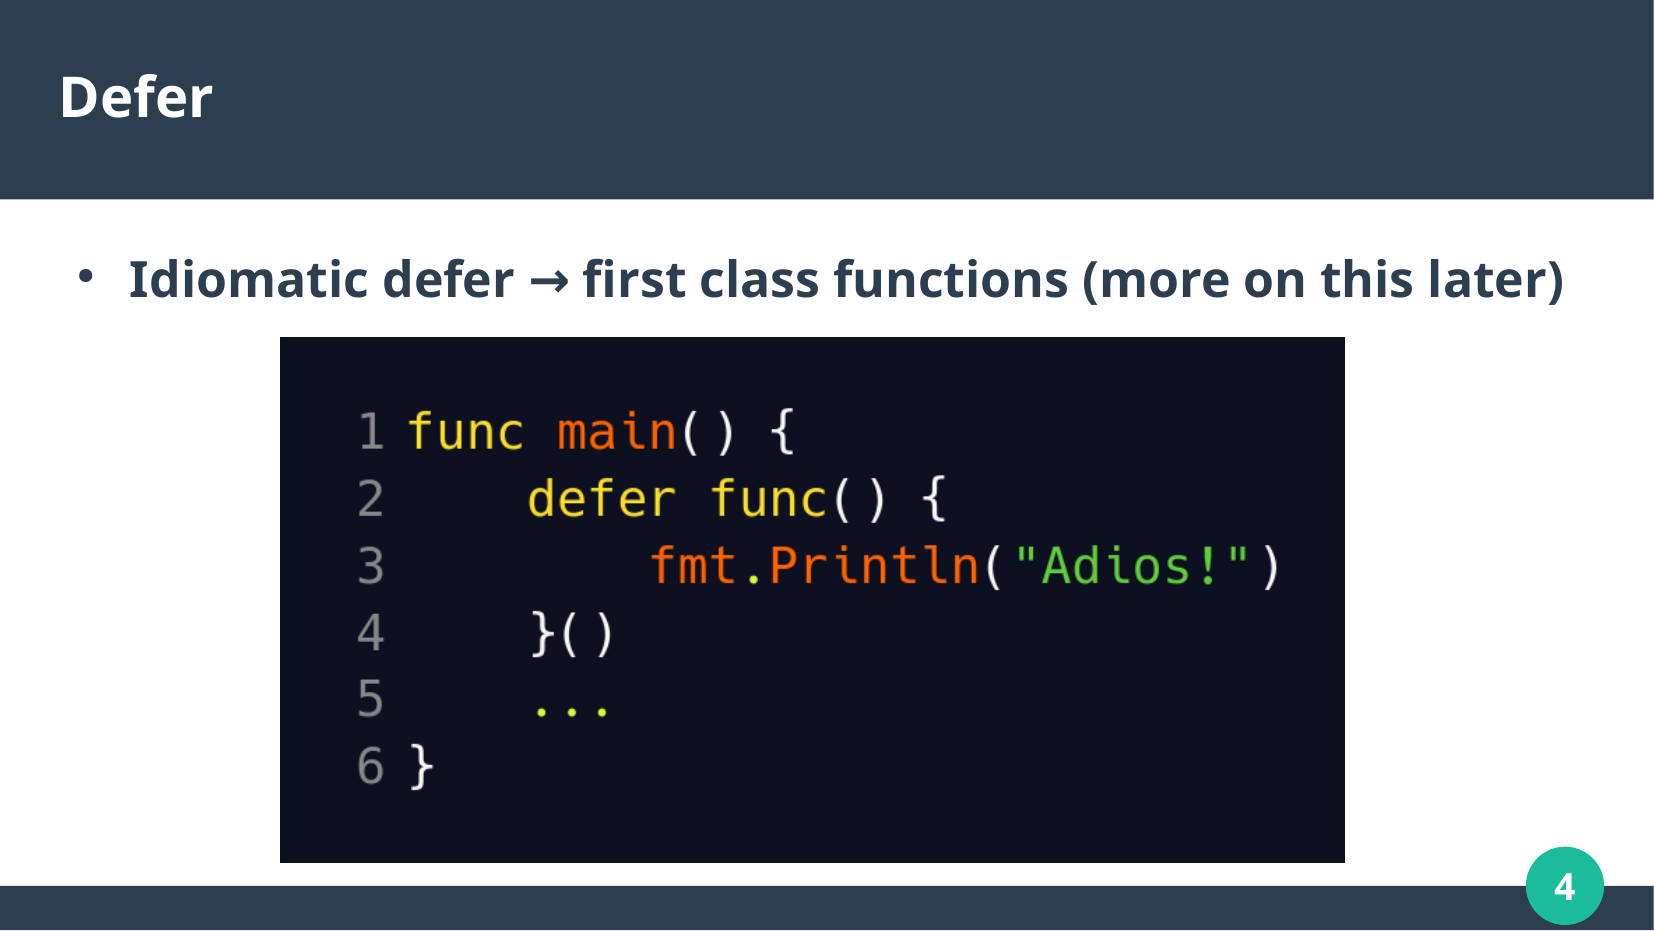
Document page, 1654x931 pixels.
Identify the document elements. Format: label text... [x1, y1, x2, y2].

list Idiomatic defer → first class functions (more on this later) [59, 243, 1595, 864]
picture [280, 337, 1345, 863]
title Defer [59, 37, 1595, 155]
